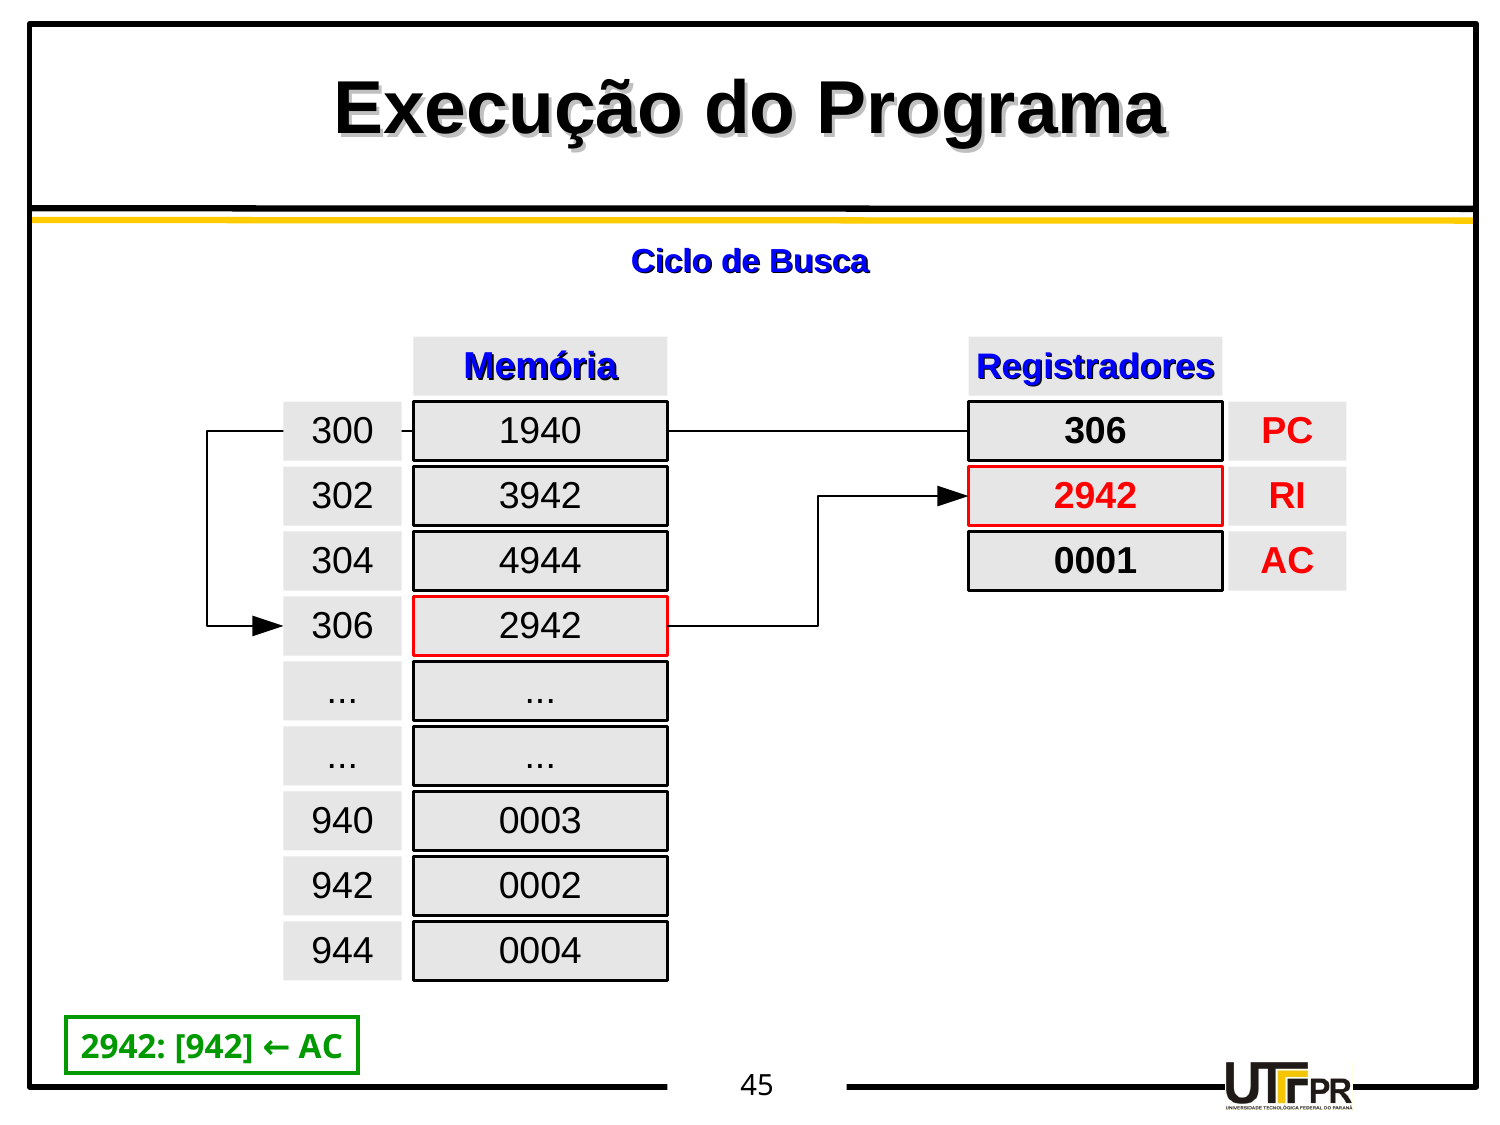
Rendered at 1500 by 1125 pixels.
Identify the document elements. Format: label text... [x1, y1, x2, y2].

text_box PC [1228, 401, 1347, 461]
picture [1225, 1062, 1353, 1110]
text_box 306 [283, 596, 402, 656]
text_box 942 [283, 856, 402, 916]
text_box AC [1228, 531, 1347, 591]
text_box 2942 [413, 596, 668, 656]
text_box 1940 [413, 401, 668, 461]
text_box 0003 [413, 791, 668, 851]
text_box Registradores [968, 336, 1223, 396]
text_box 944 [283, 921, 402, 981]
text_box ... [413, 661, 668, 721]
text_box 2942 [968, 466, 1223, 526]
text_box RI [1228, 466, 1347, 526]
text_box 300 [283, 401, 402, 461]
text_box 306 [968, 401, 1223, 461]
text_box 0004 [413, 921, 668, 981]
text_box Memória [413, 336, 668, 396]
text_box ... [283, 726, 402, 786]
text_box 304 [283, 531, 402, 591]
text_box 2942: [942] ← AC [65, 1017, 359, 1073]
text_box ... [413, 726, 668, 786]
text_box Ciclo de Busca [616, 231, 884, 287]
text_box 3942 [413, 466, 668, 526]
text_box 0002 [413, 856, 668, 916]
text_box 0001 [968, 531, 1223, 591]
text_box 4944 [413, 531, 668, 591]
title Execução do Programa [41, 65, 1459, 159]
text_box 302 [283, 466, 402, 526]
text_box ... [283, 661, 402, 721]
text_box 940 [283, 791, 402, 851]
